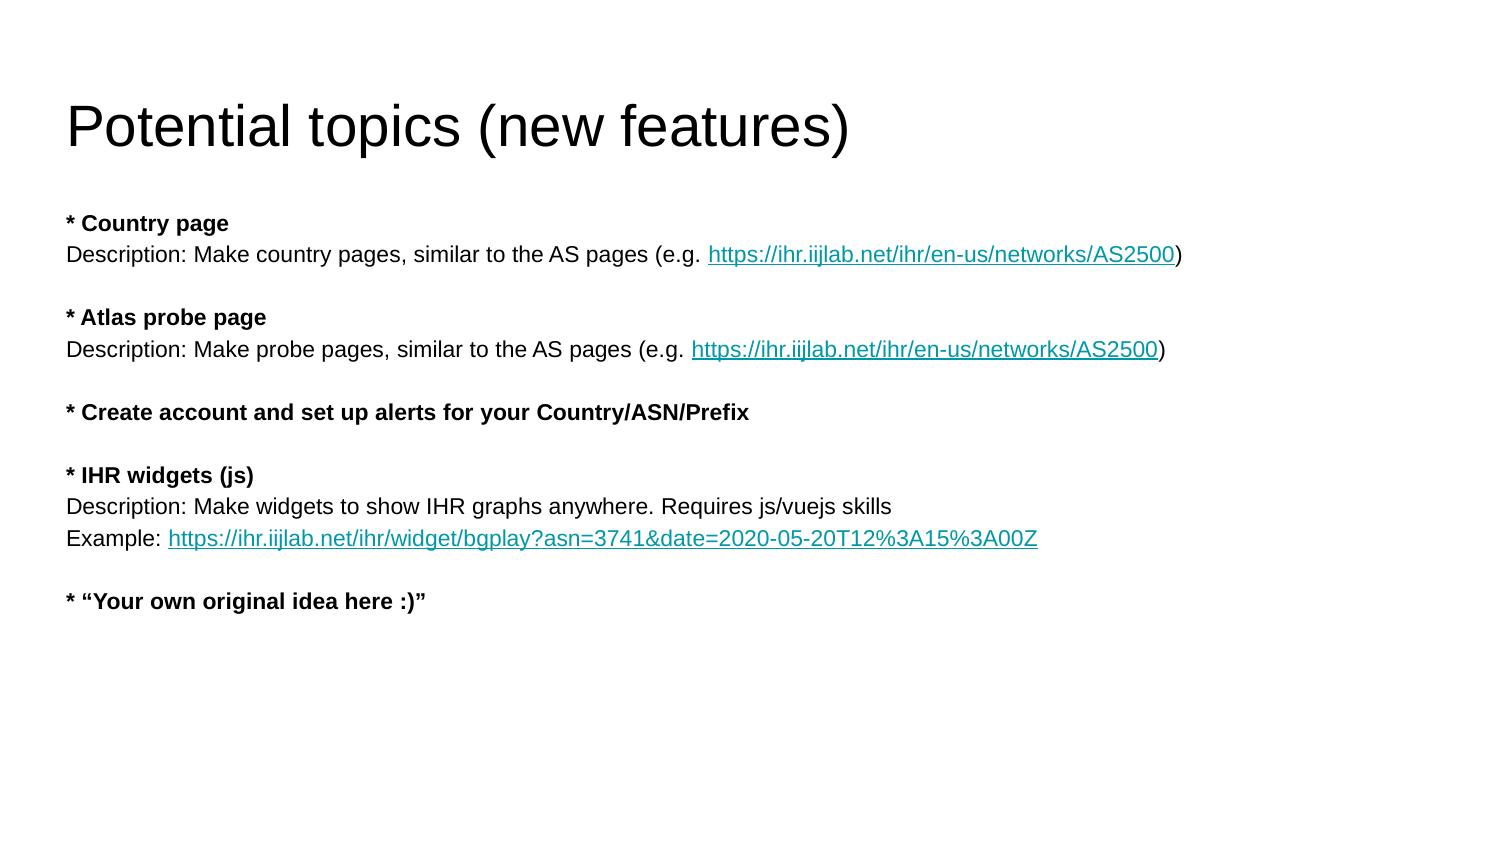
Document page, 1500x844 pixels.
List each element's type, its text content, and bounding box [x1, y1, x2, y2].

title Potential topics (new features) [51, 72, 1449, 167]
list * Country page Description: Make country pages, similar to the AS pages (e.g. https://ihr.iijlab.net/ihr/en-us/networks/AS2500) * Atlas probe page Description: Make probe pages, similar to the AS pages (e.g. https://ihr.iijlab.net/ihr/en-us/networks/AS2500) * Create account and set up alerts for your Country/ASN/Prefix * IHR widgets (js) Description: Make widgets to show IHR graphs anywhere. Requires js/vuejs skills Example: https://ihr.iijlab.net/ihr/widget/bgplay?asn=3741&date=2020-05-20T12%3A15%3A00Z * “Your own original idea here :)” [51, 189, 1449, 750]
